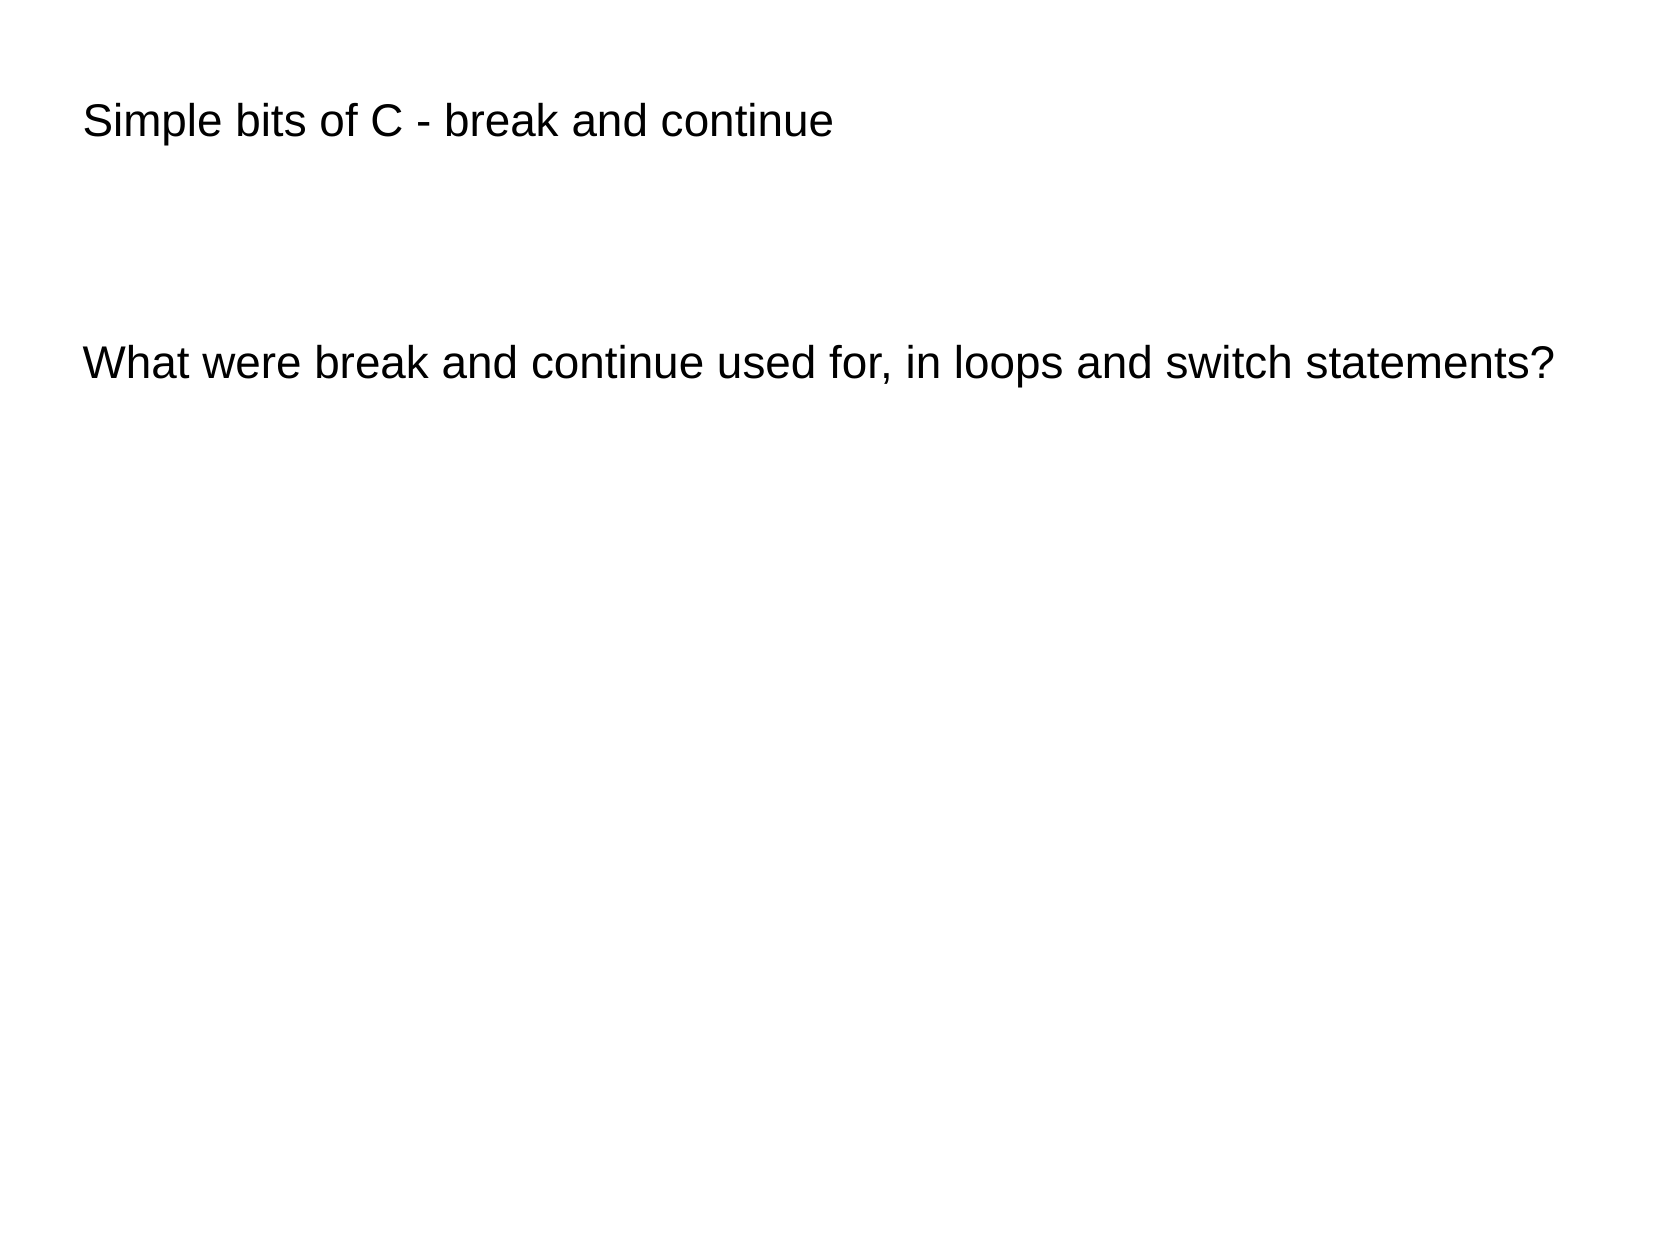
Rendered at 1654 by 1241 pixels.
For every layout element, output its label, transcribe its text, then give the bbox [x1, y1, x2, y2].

list Simple bits of C - break and continue What were break and continue used for, in loops and switch statements? [82, 94, 1571, 1170]
